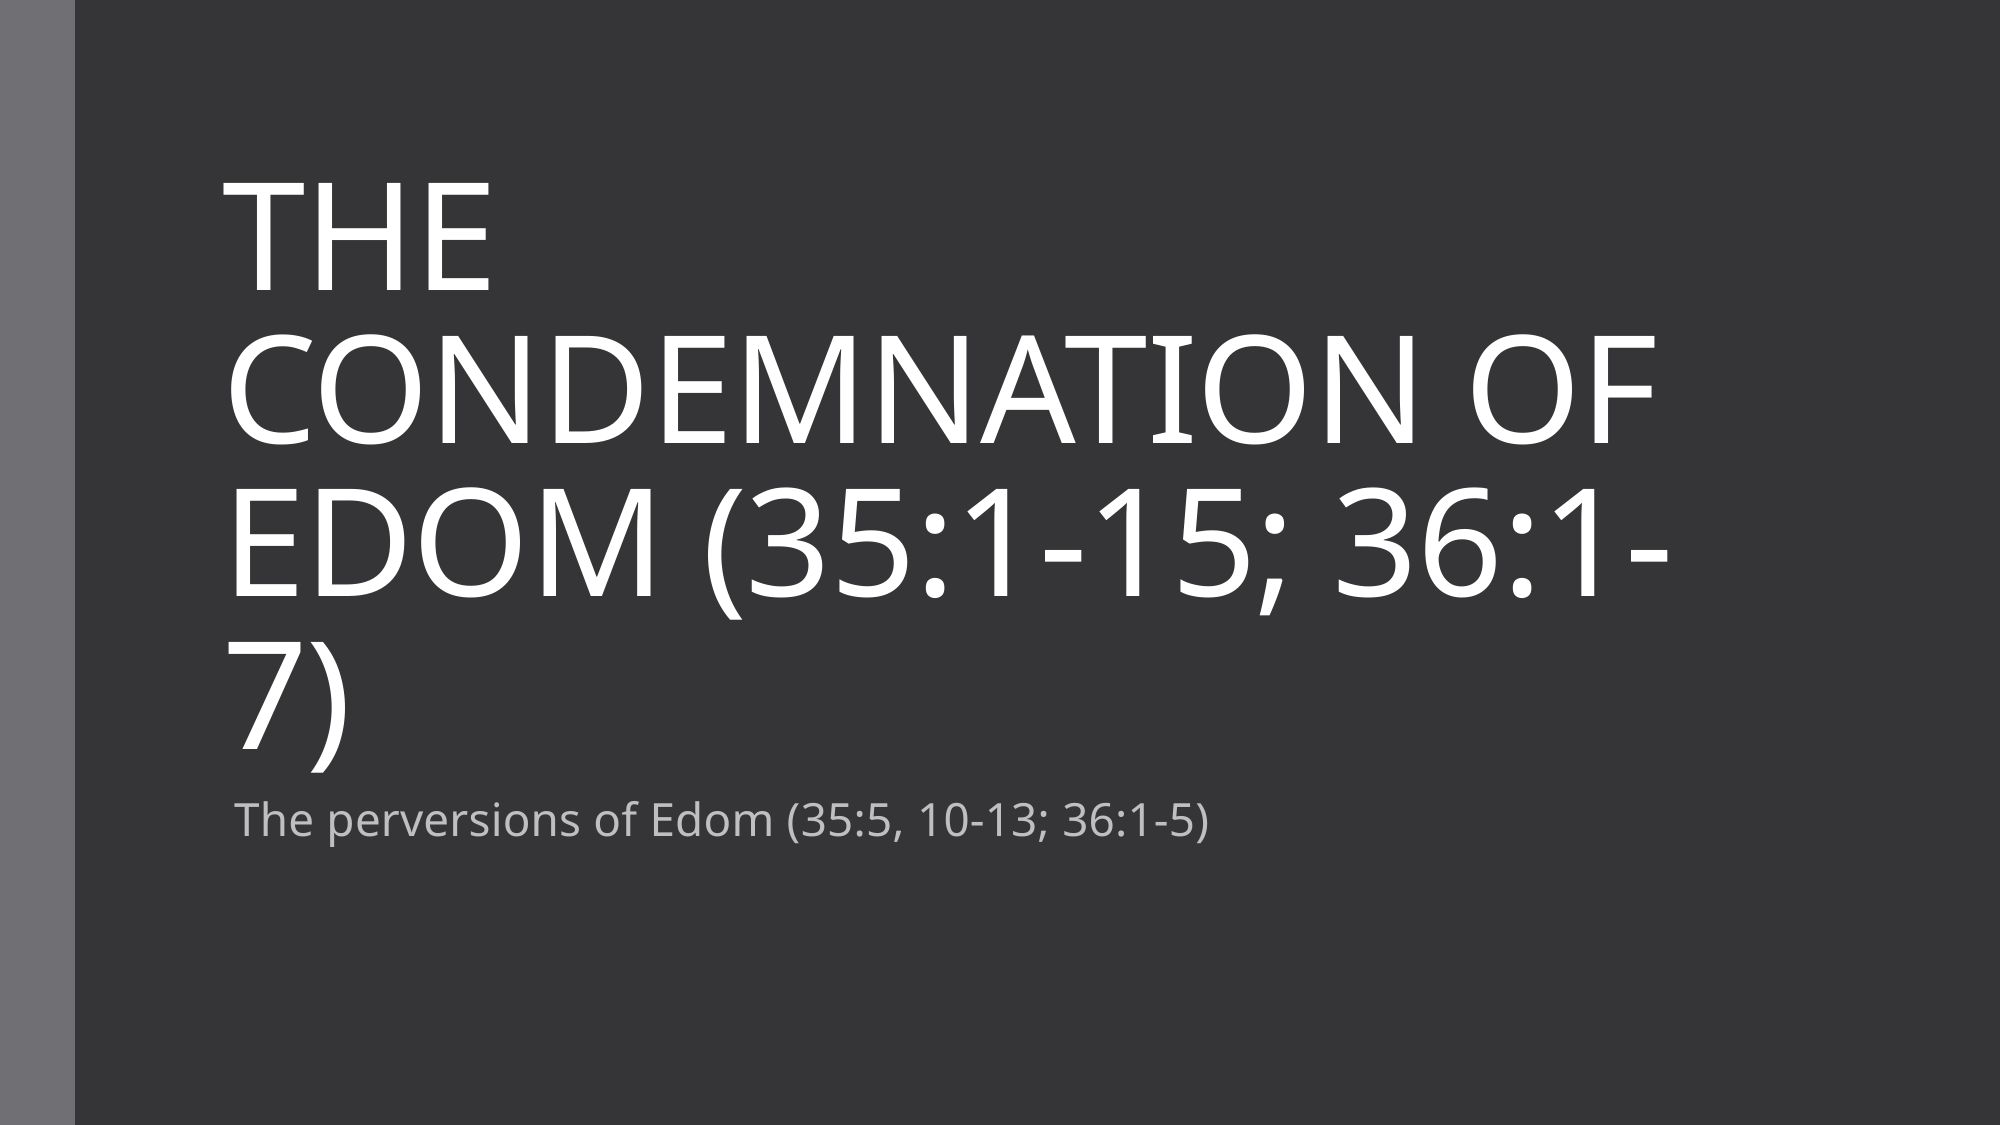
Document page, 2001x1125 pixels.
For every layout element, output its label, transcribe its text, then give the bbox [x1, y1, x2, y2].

subtitle The perversions of Edom (35:5, 10-13; 36:1-5) [206, 787, 1752, 1066]
title THE CONDEMNATION OF EDOM (35:1-15; 36:1-7) [206, 124, 1752, 787]
